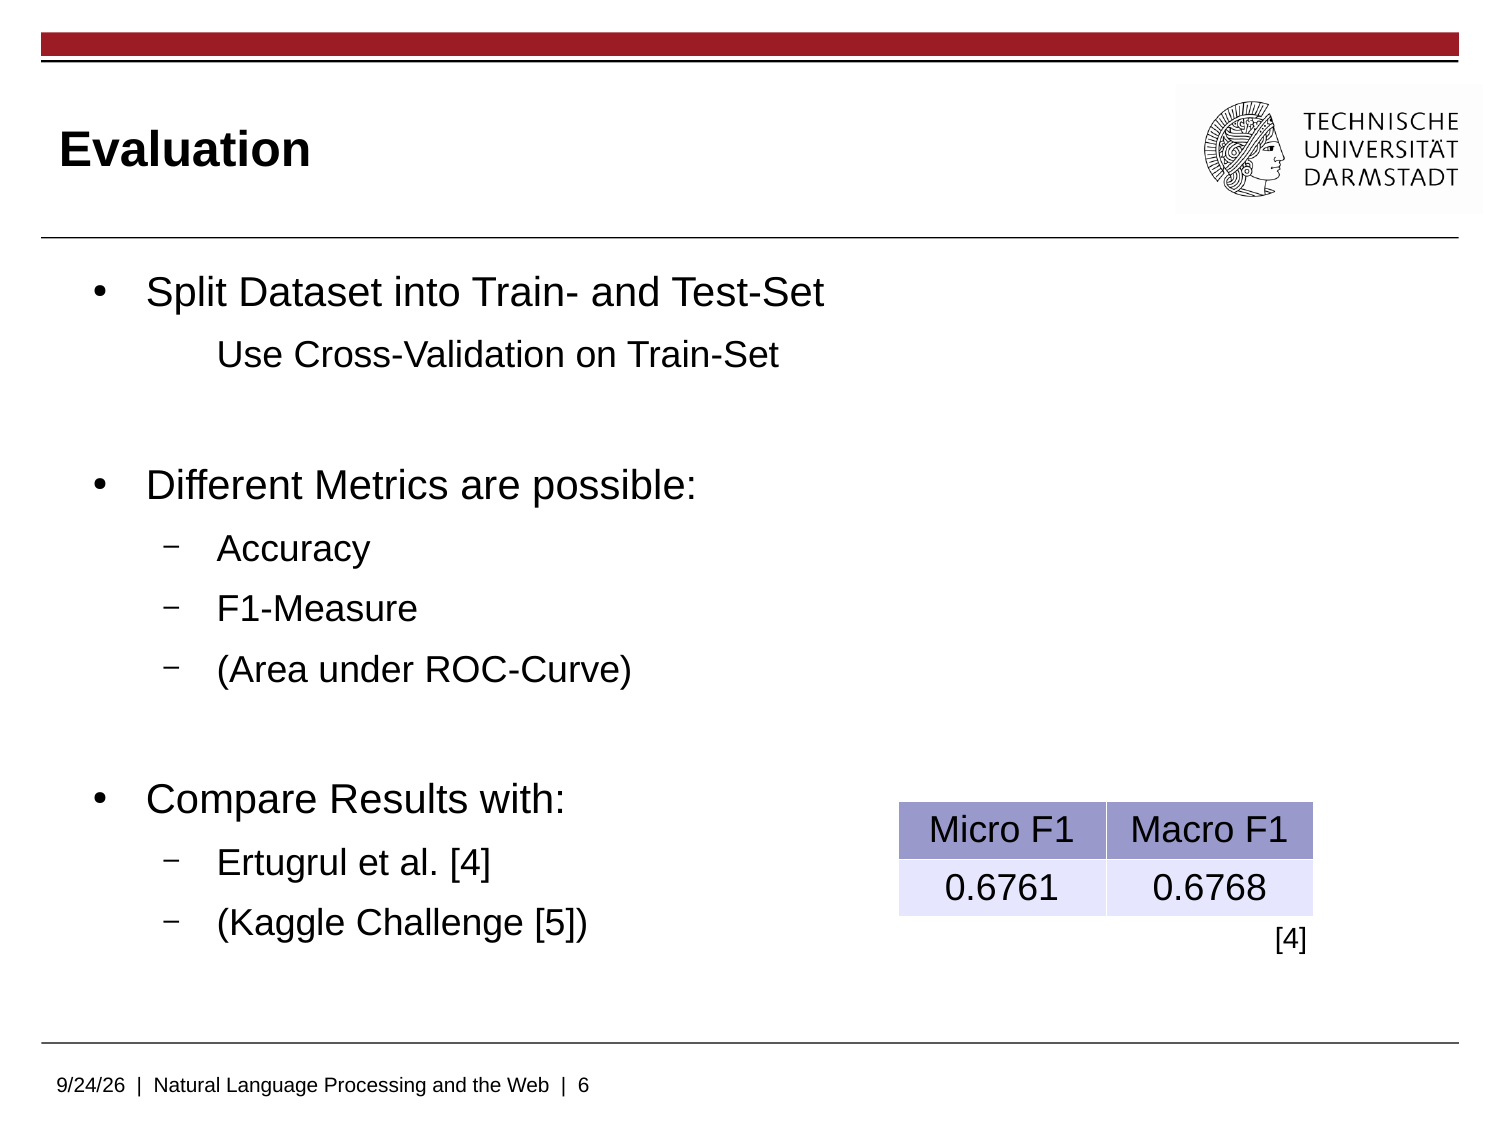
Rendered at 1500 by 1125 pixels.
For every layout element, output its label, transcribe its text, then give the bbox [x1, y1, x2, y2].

table_cell 0.6761 [899, 860, 1106, 916]
text_box [4] [1260, 915, 1336, 963]
table_cell 0.6768 [1107, 860, 1313, 916]
table_header Macro F1 [1107, 802, 1313, 859]
table_header Micro F1 [899, 802, 1106, 859]
title Evaluation [58, 80, 1149, 218]
picture [1175, 84, 1483, 214]
list Split Dataset into Train- and Test-Set Use Cross-Validation on Train-Set Different Metrics are possible: Accuracy F1-Measure (Area under ROC-Curve) Compare Results with: Ertugrul et al. [4] (Kaggle Challenge [5]) [75, 254, 1425, 1036]
